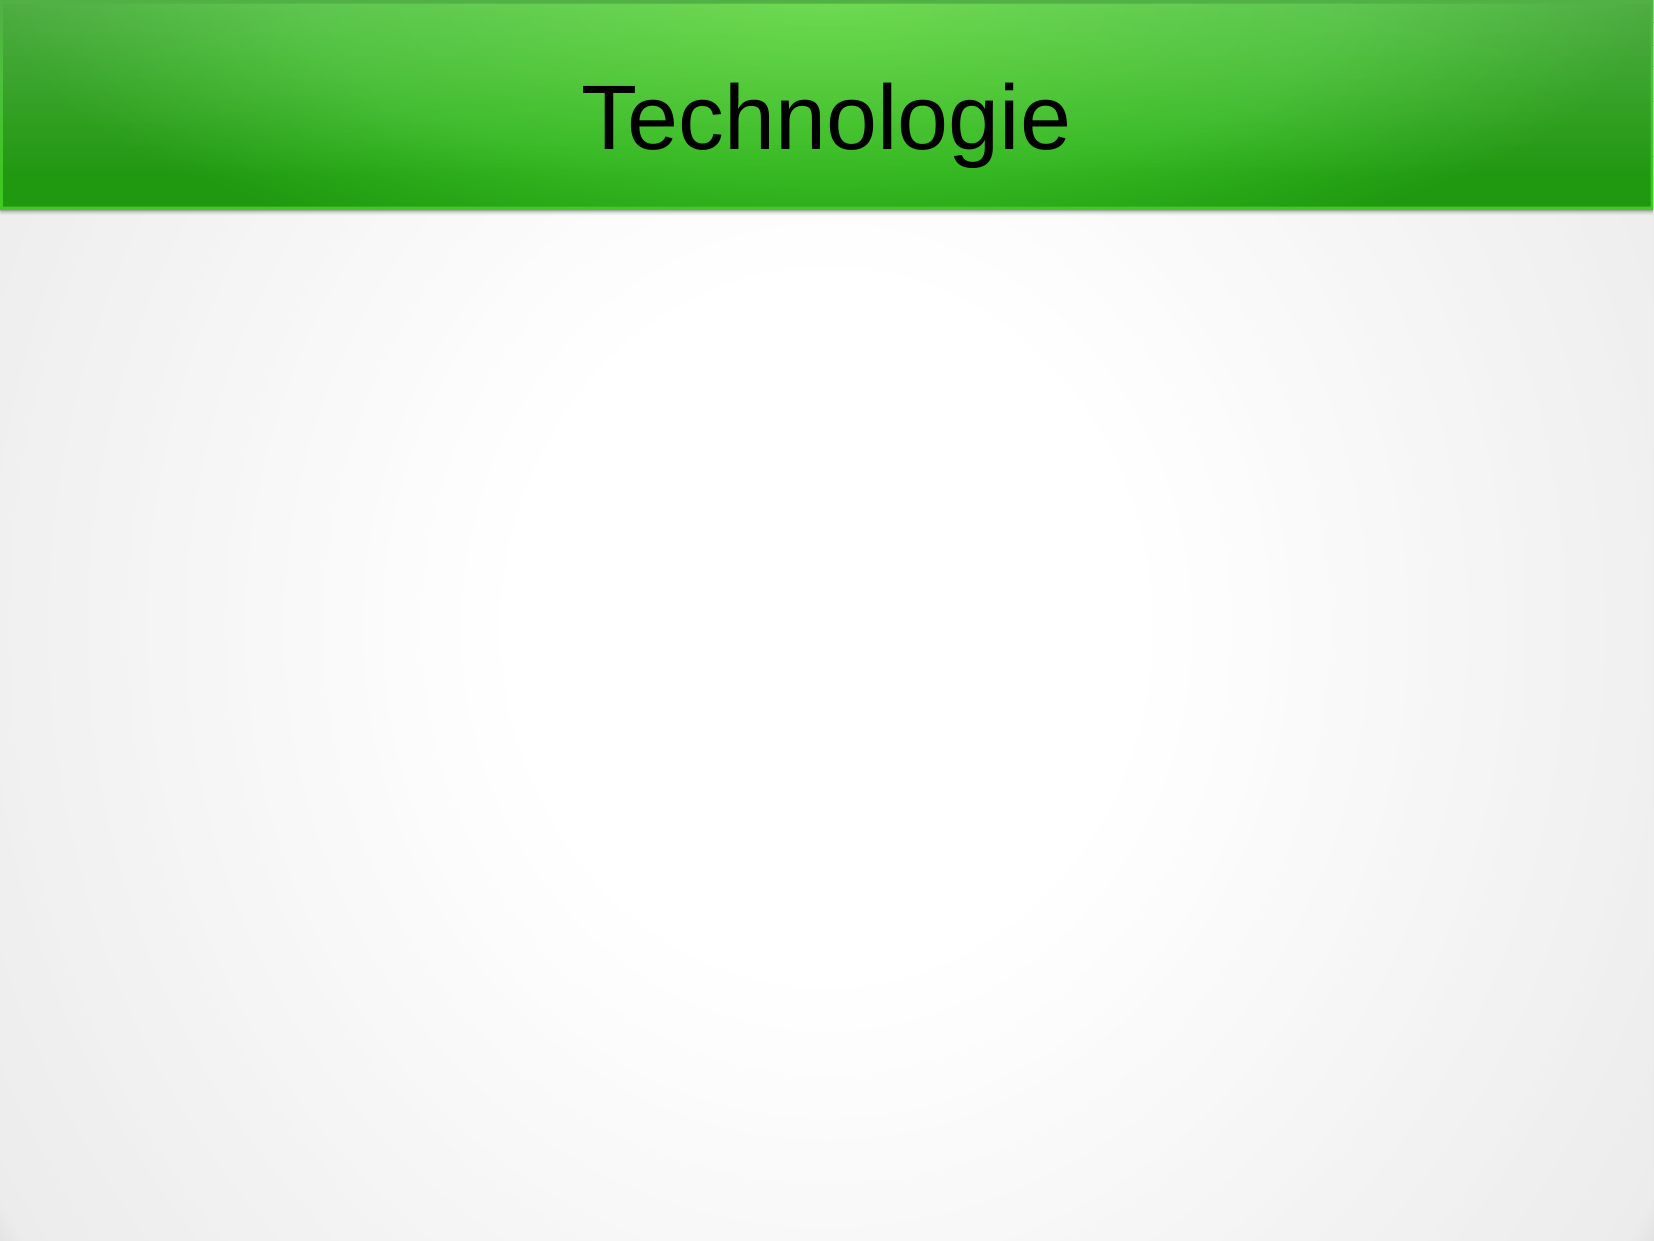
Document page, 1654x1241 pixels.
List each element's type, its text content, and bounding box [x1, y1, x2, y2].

title Technologie [82, 47, 1571, 189]
